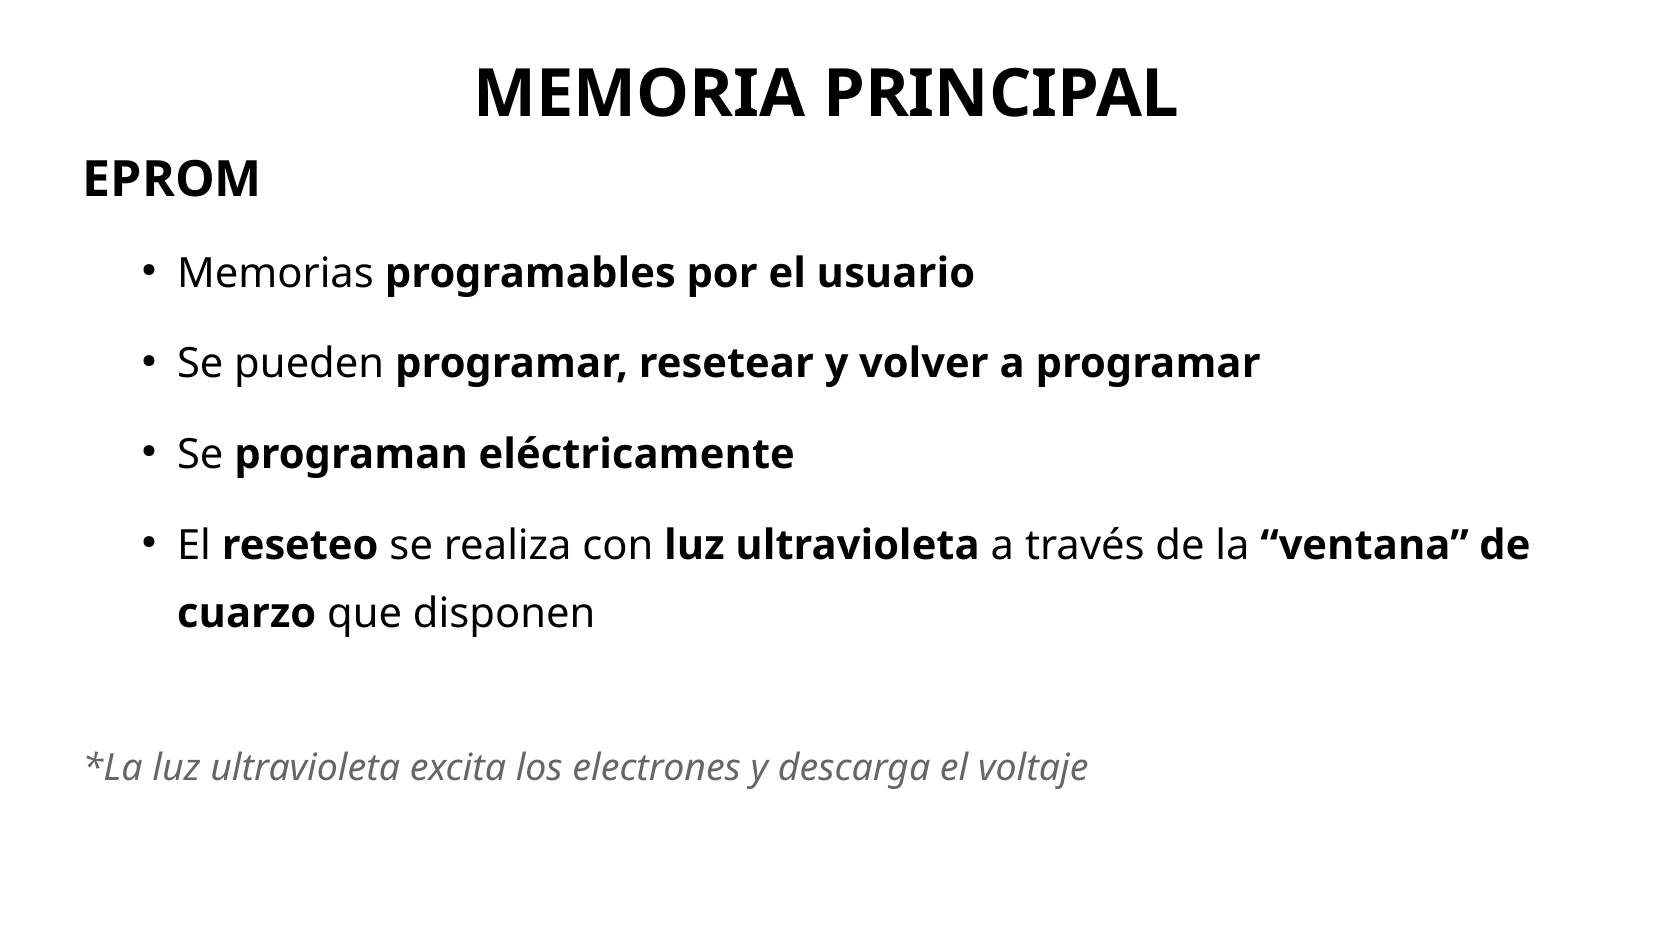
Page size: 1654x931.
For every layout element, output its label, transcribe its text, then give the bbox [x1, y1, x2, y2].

subtitle EPROM Memorias programables por el usuario Se pueden programar, resetear y volver a programar Se programan eléctricamente El reseteo se realiza con luz ultravioleta a través de la “ventana” de cuarzo que disponen *La luz ultravioleta excita los electrones y descarga el voltaje [82, 147, 1571, 827]
title MEMORIA PRINCIPAL [82, 37, 1571, 147]
